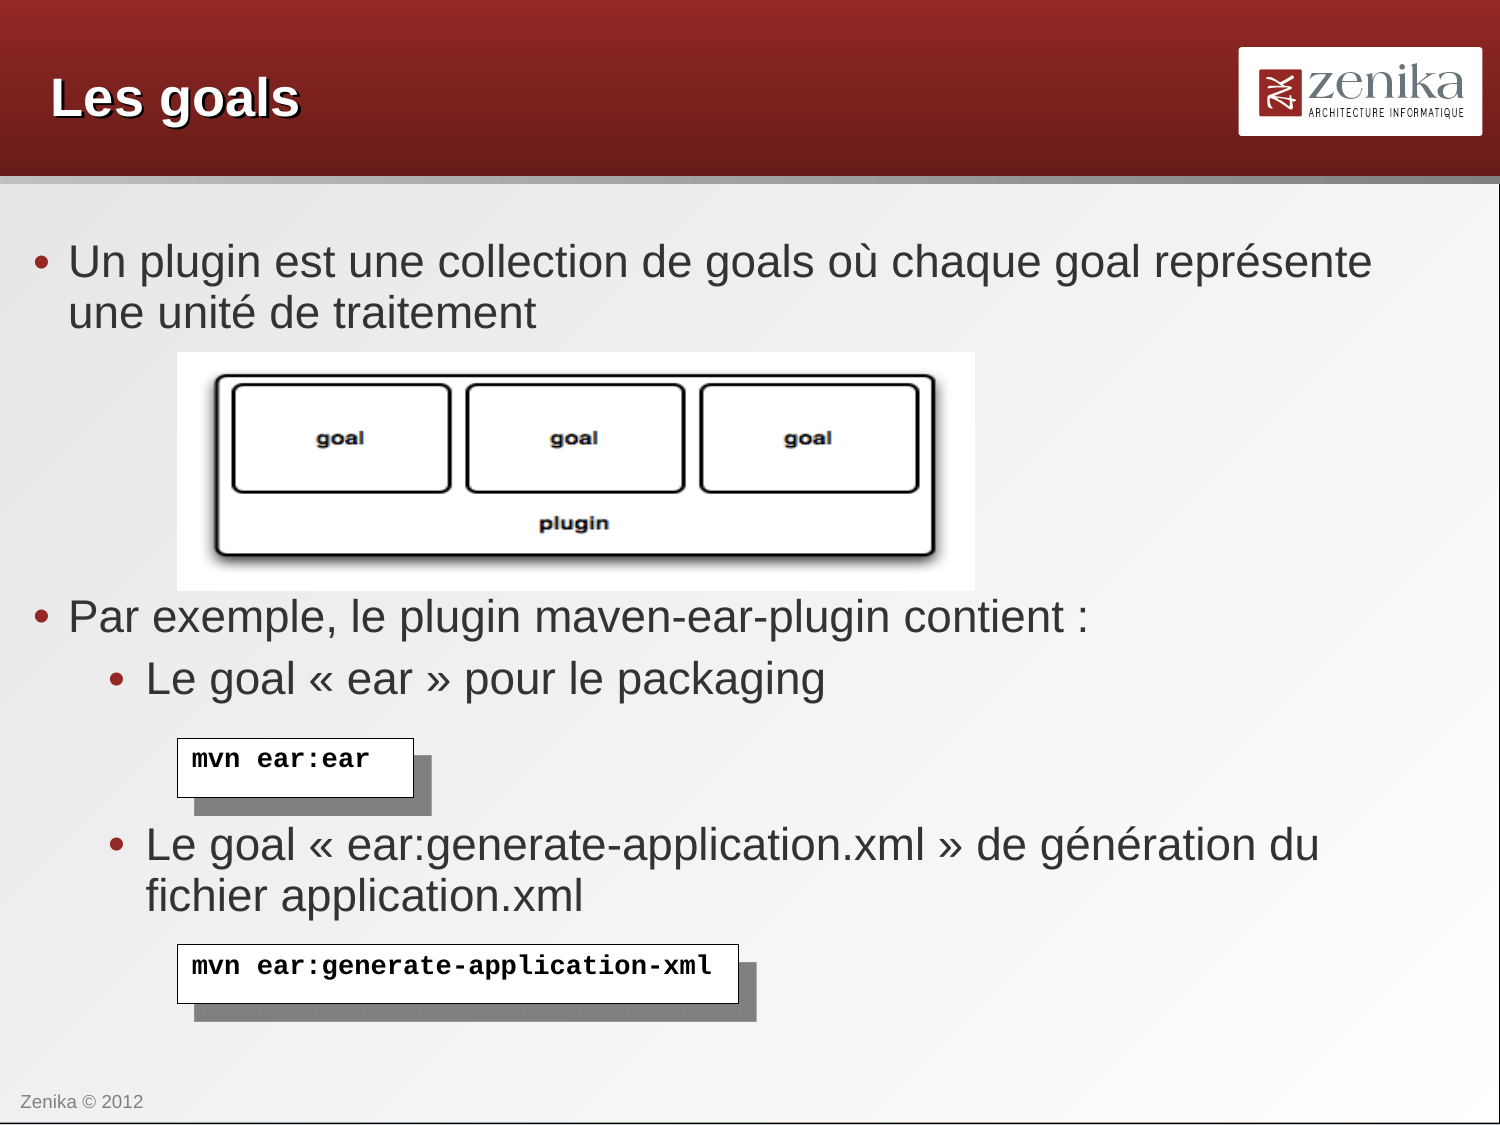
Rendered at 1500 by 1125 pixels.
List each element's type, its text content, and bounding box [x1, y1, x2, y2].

title Les goals [50, 15, 1206, 180]
picture [177, 352, 975, 590]
list Par exemple, le plugin maven-ear-plugin contient : Le goal « ear » pour le packaging Le goal « ear:generate-application.xml » de génération du fichier application.xml [33, 590, 1418, 922]
text_box mvn ear:generate-application-xml [177, 944, 739, 1004]
picture [1257, 58, 1464, 125]
list Un plugin est une collection de goals où chaque goal représente une unité de traitement [33, 236, 1418, 371]
text_box mvn ear:ear [177, 738, 414, 798]
